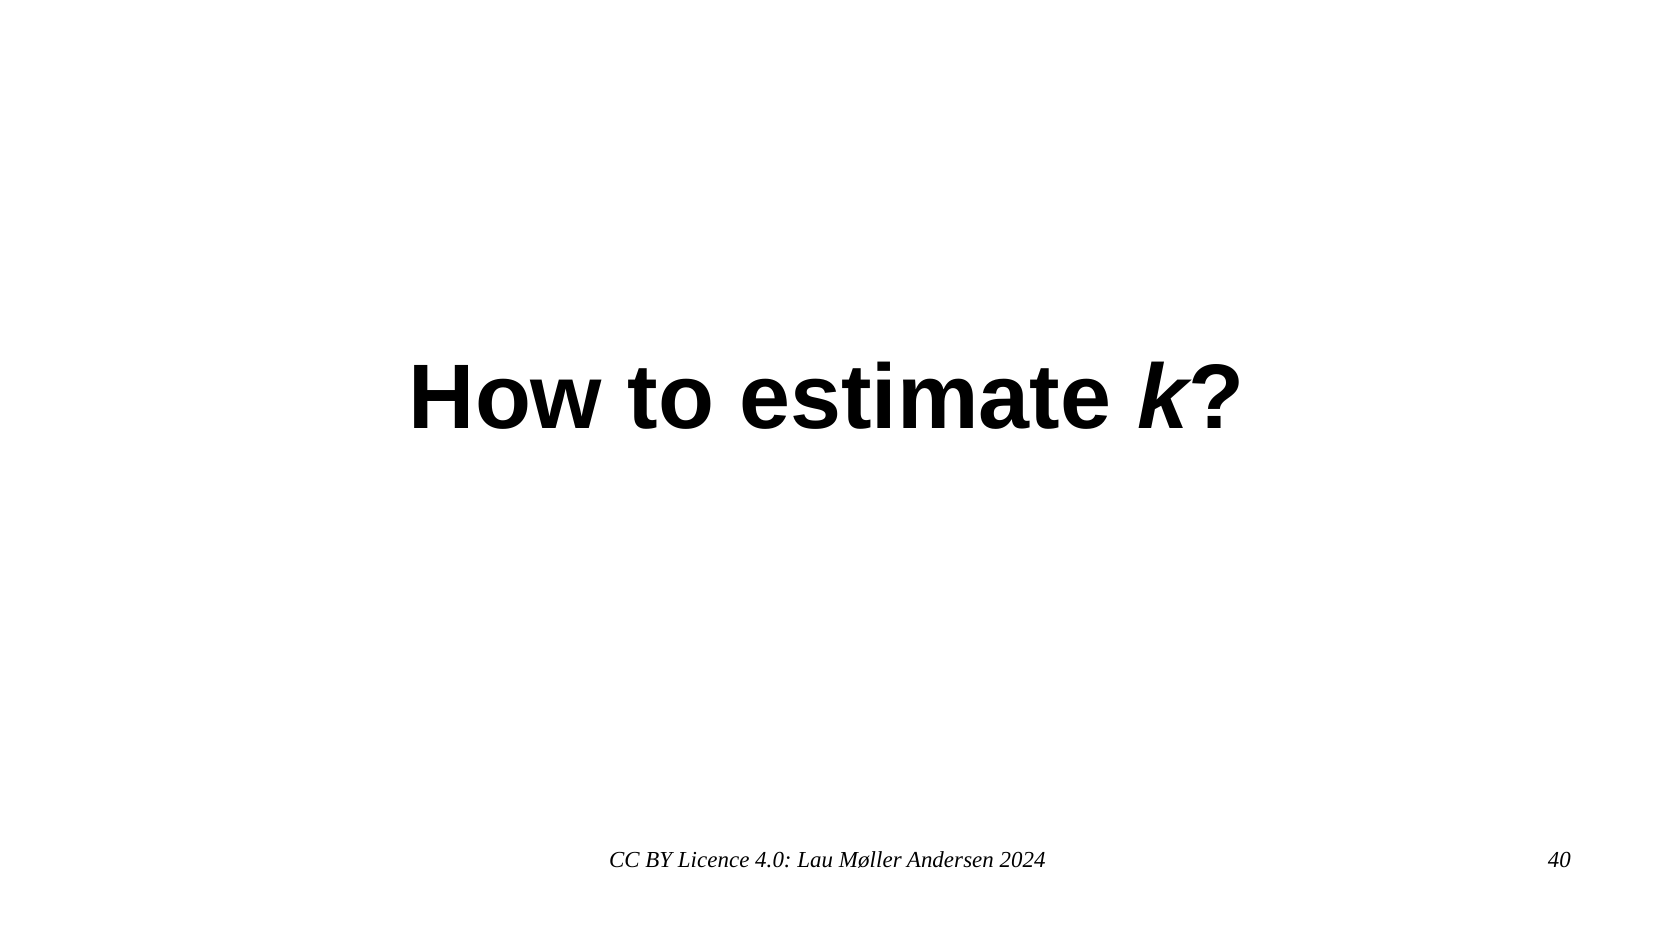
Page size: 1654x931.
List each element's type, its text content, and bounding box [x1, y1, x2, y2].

subtitle How to estimate k? [82, 37, 1571, 757]
